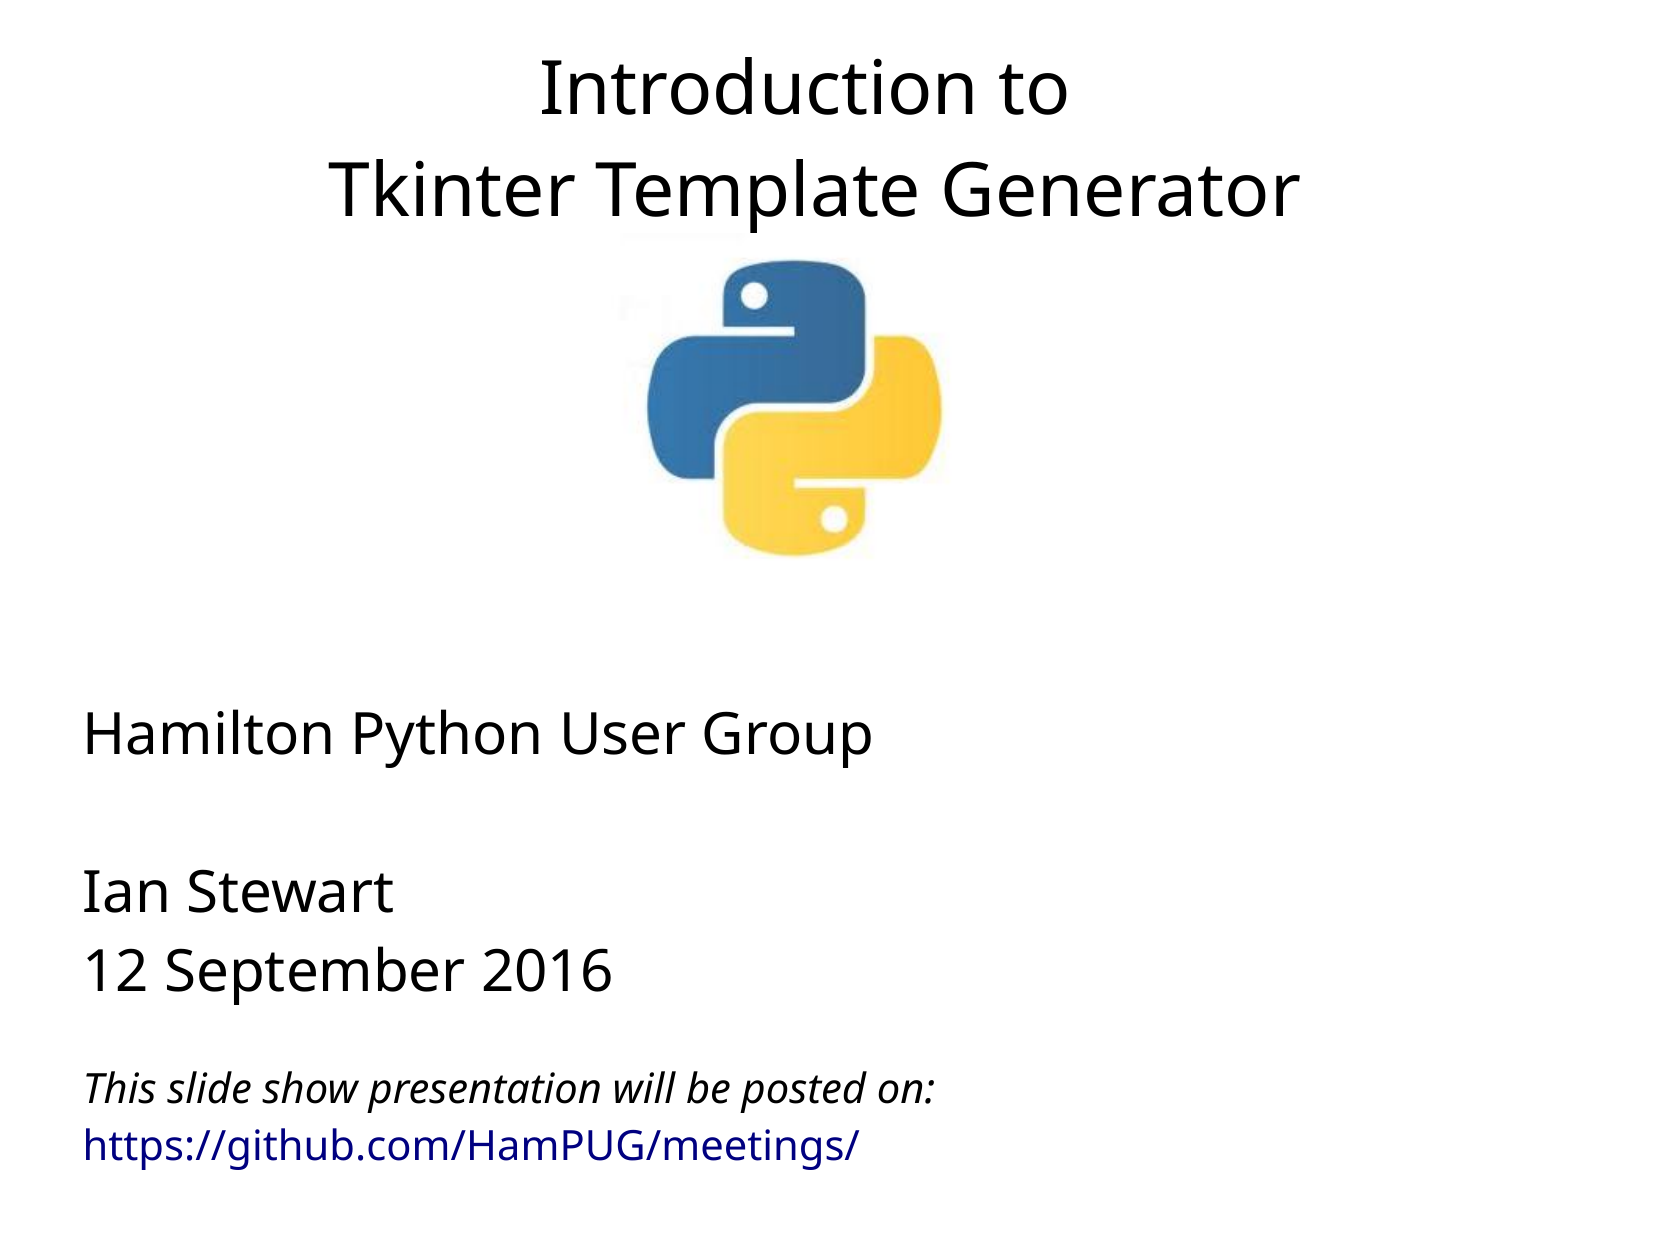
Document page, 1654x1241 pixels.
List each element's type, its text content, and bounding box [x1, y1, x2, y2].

title Introduction to Tkinter Template Generator [70, 53, 1560, 219]
title Hamilton Python User Group Ian Stewart 12 September 2016 [82, 657, 1571, 1027]
title This slide show presentation will be posted on: https://github.com/HamPUG/meetings/ [82, 1027, 1571, 1205]
picture [574, 233, 1017, 584]
